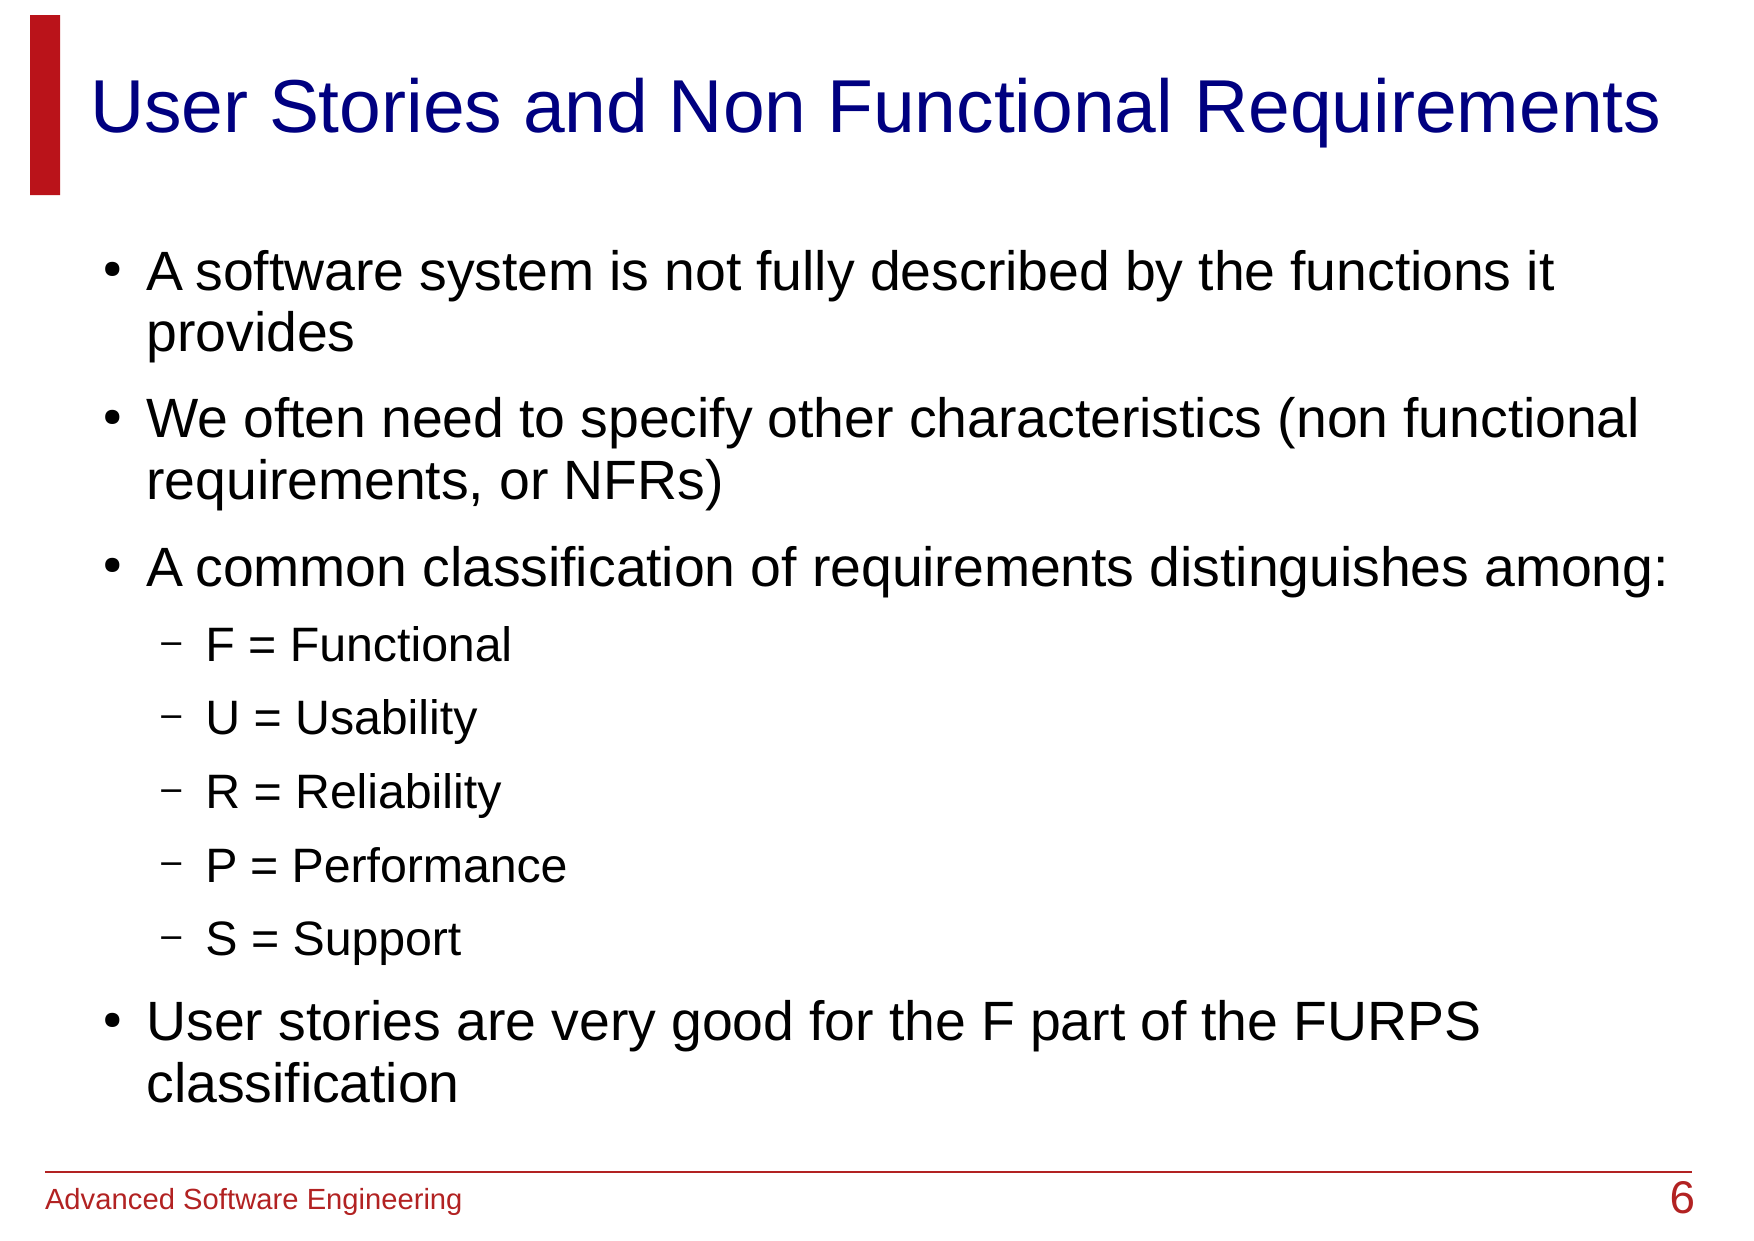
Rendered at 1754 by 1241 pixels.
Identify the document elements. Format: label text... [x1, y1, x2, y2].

title User Stories and Non Functional Requirements [90, 17, 1696, 196]
list A software system is not fully described by the functions it provides We often need to specify other characteristics (non functional requirements, or NFRs) A common classification of requirements distinguishes among: F = Functional U = Usability R = Reliability P = Performance S = Support User stories are very good for the F part of the FURPS classification [87, 240, 1696, 1130]
